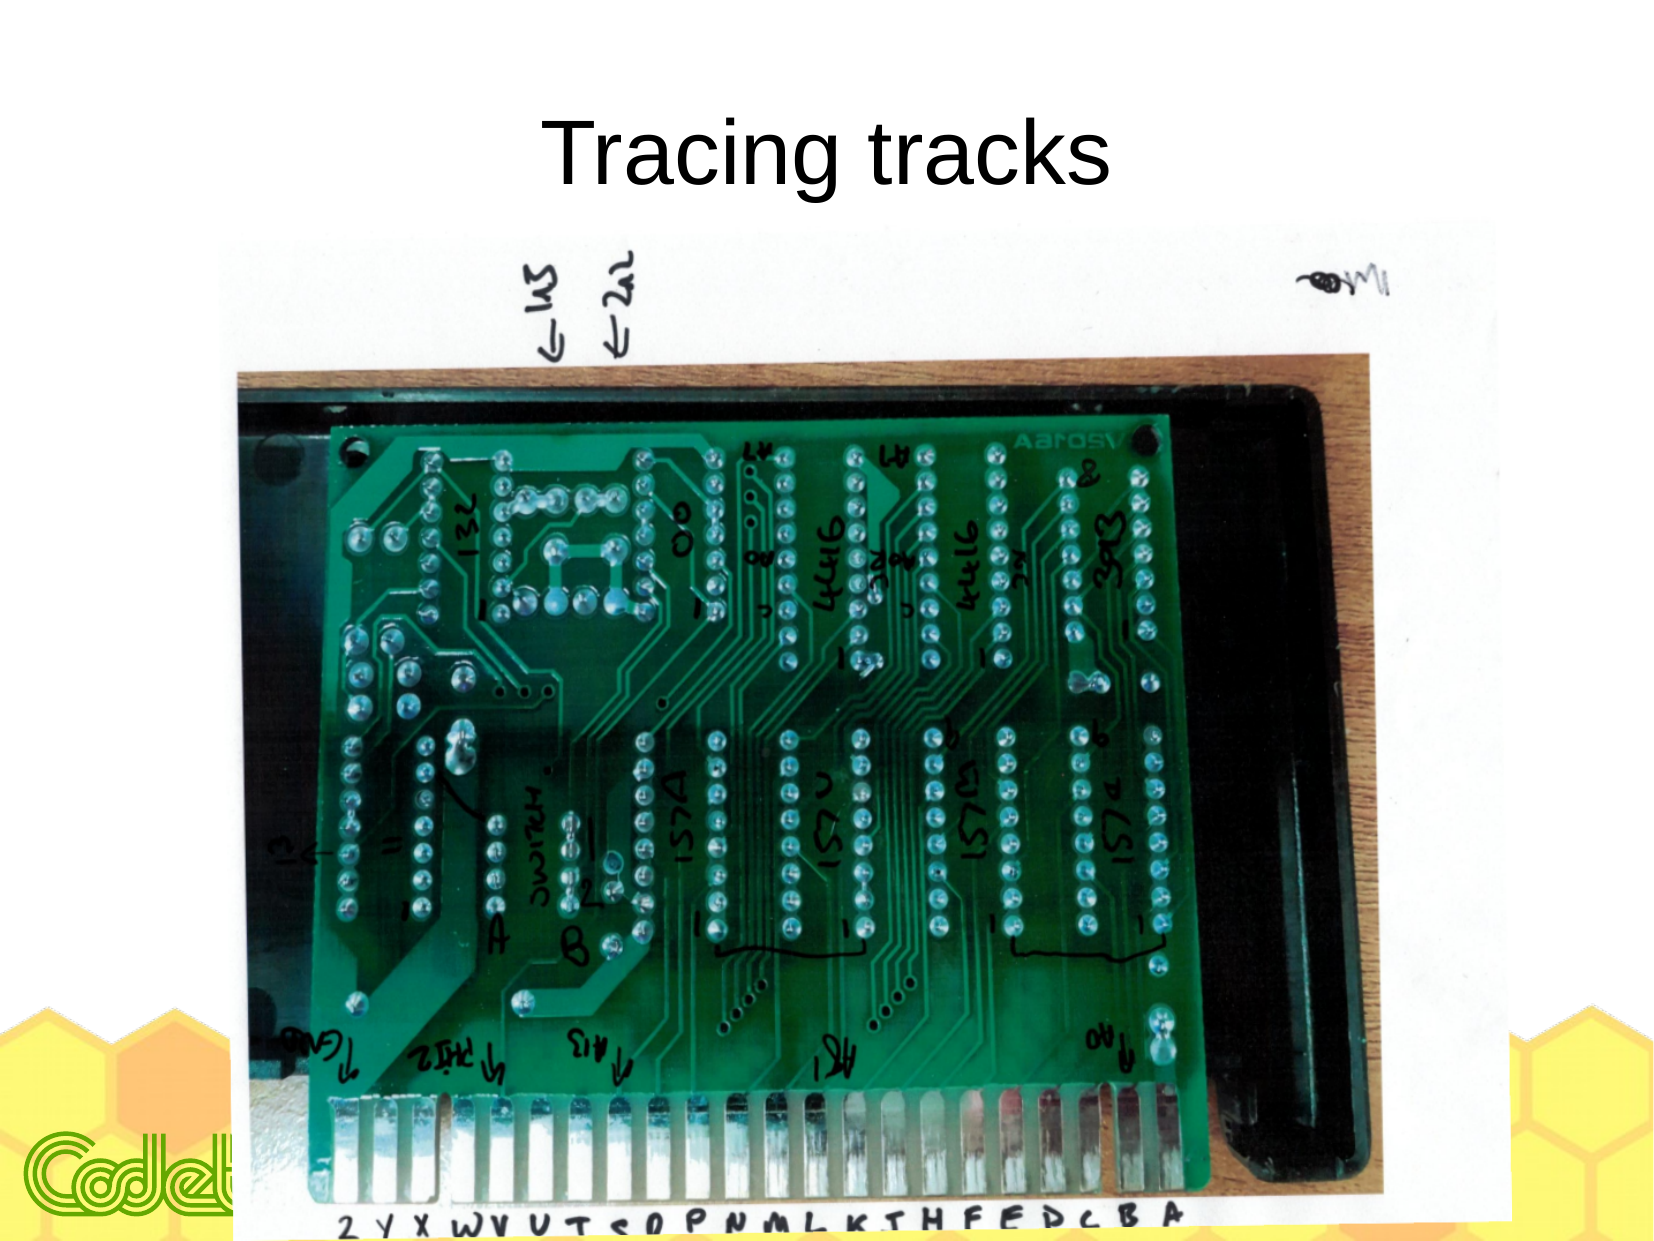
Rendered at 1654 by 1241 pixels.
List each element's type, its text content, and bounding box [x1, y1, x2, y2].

title Tracing tracks [82, 49, 1571, 257]
picture [0, 213, 1654, 1241]
